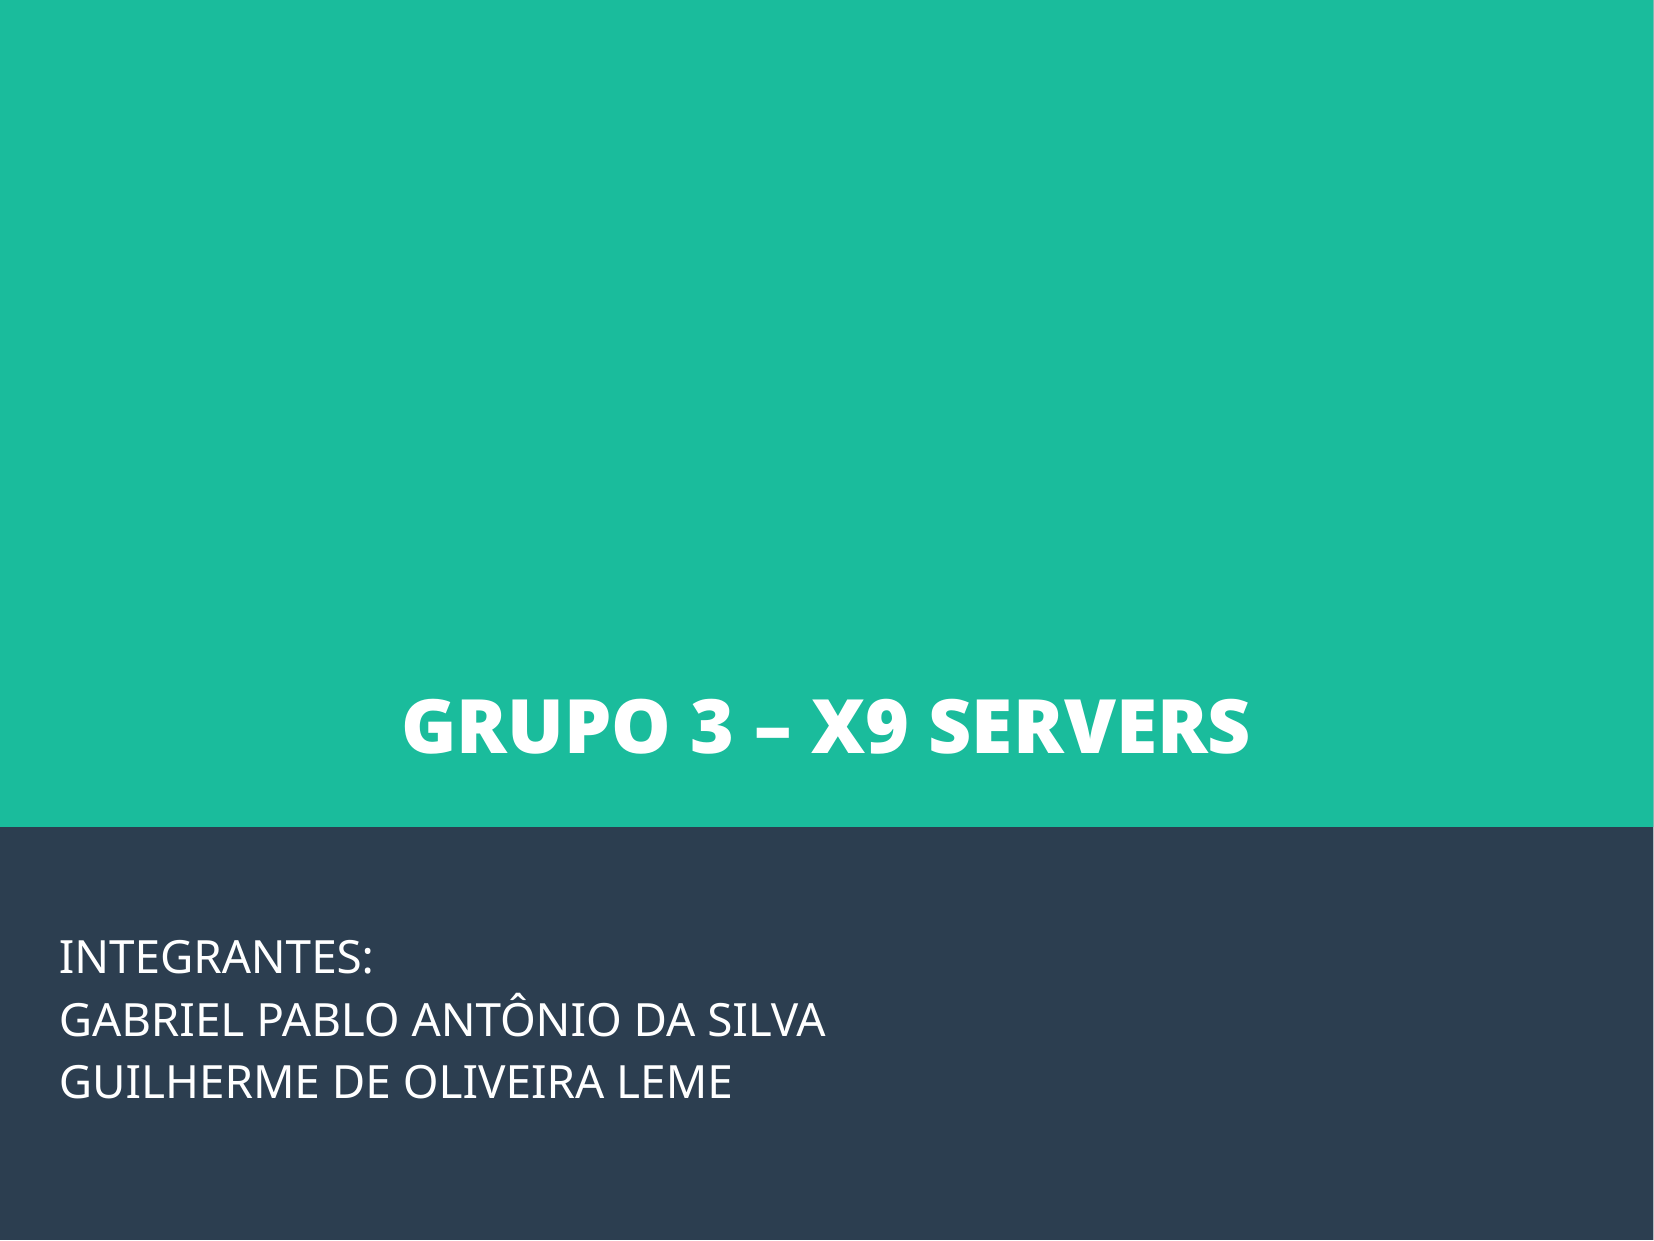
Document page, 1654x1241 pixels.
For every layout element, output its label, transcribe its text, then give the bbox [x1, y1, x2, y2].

subtitle INTEGRANTES: GABRIEL PABLO ANTÔNIO DA SILVA GUILHERME DE OLIVEIRA LEME [59, 856, 1595, 1182]
title GRUPO 3 – X9 SERVERS [59, 620, 1595, 778]
